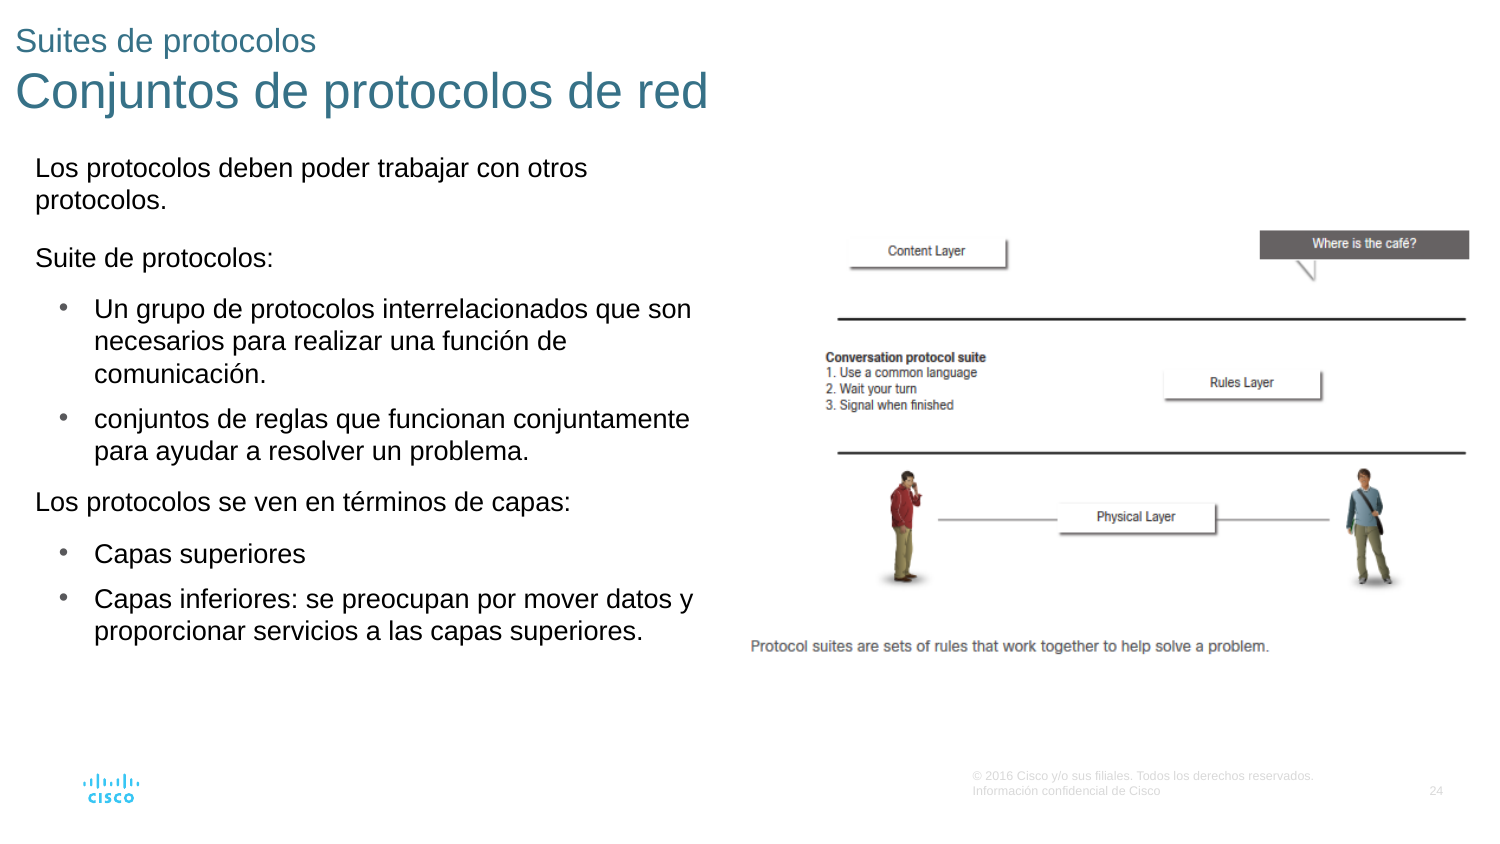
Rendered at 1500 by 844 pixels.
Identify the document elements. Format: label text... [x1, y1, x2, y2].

title Suites de protocolos Conjuntos de protocolos de red [0, 6, 1500, 131]
list Los protocolos deben poder trabajar con otros protocolos. Suite de protocolos: Un grupo de protocolos interrelacionados que son necesarios para realizar una función de comunicación. conjuntos de reglas que funcionan conjuntamente para ayudar a resolver un problema. Los protocolos se ven en términos de capas: Capas superiores Capas inferiores: se preocupan por mover datos y proporcionar servicios a las capas superiores. [20, 142, 734, 780]
picture [750, 203, 1480, 668]
